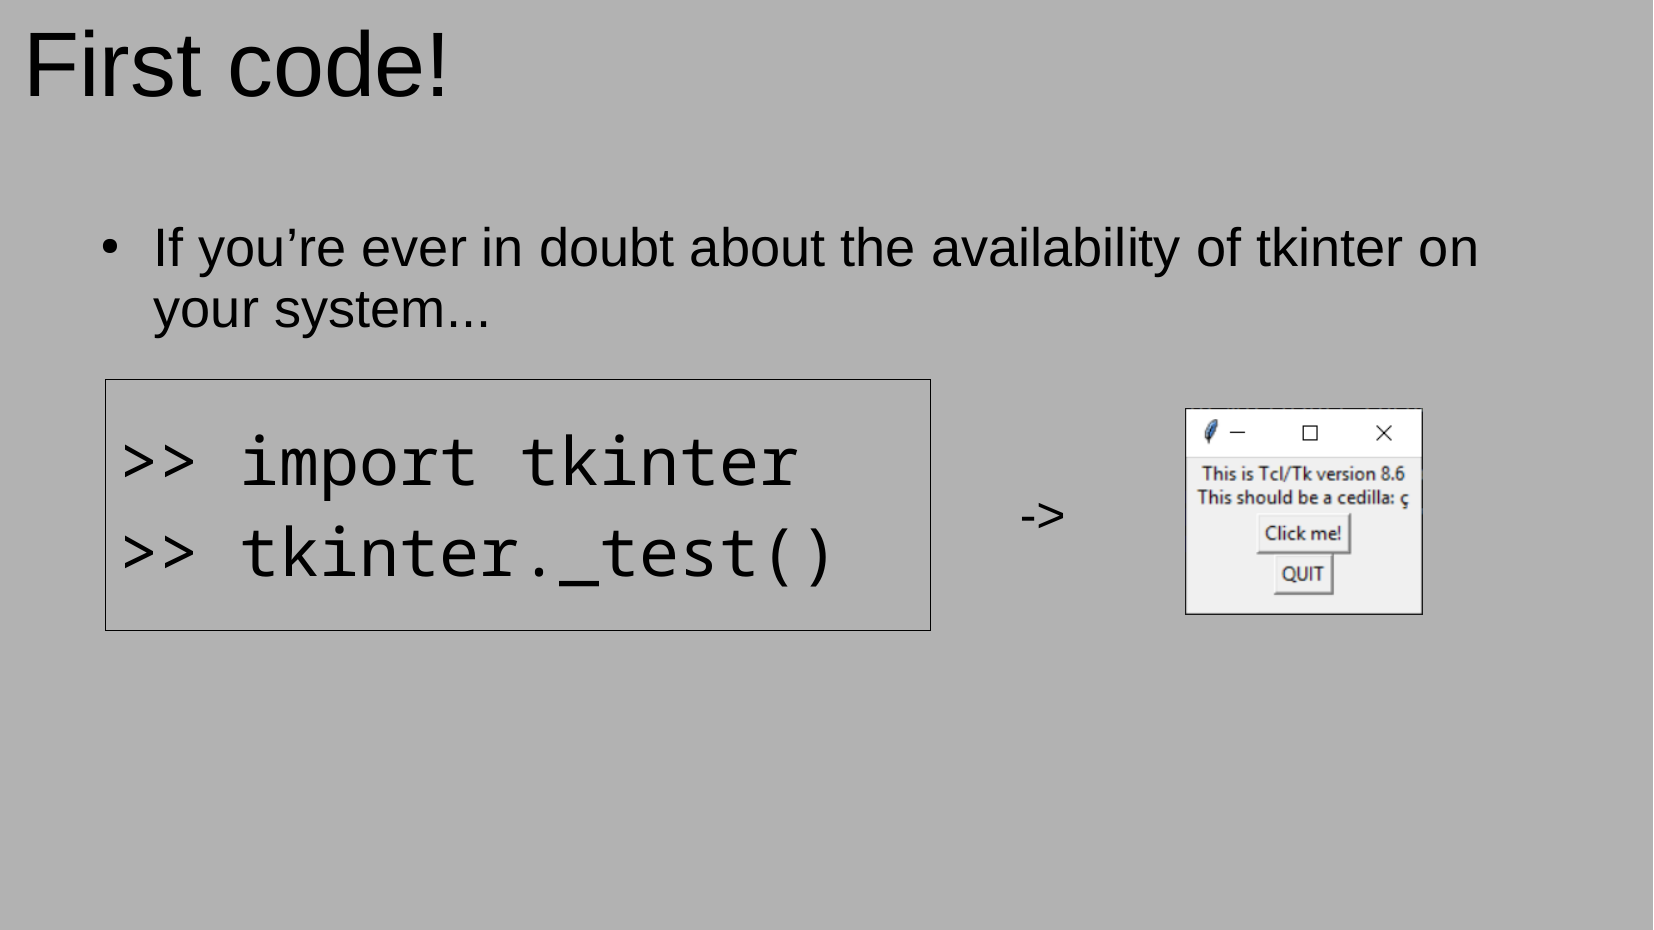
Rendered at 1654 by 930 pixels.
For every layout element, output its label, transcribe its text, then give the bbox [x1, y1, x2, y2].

picture [1185, 408, 1423, 616]
text_box >> import tkinter >> tkinter._test() [105, 379, 931, 631]
text_box -> [1005, 479, 1081, 551]
title First code! [23, 11, 1588, 119]
list If you’re ever in doubt about the availability of tkinter on your system... [82, 217, 1571, 757]
